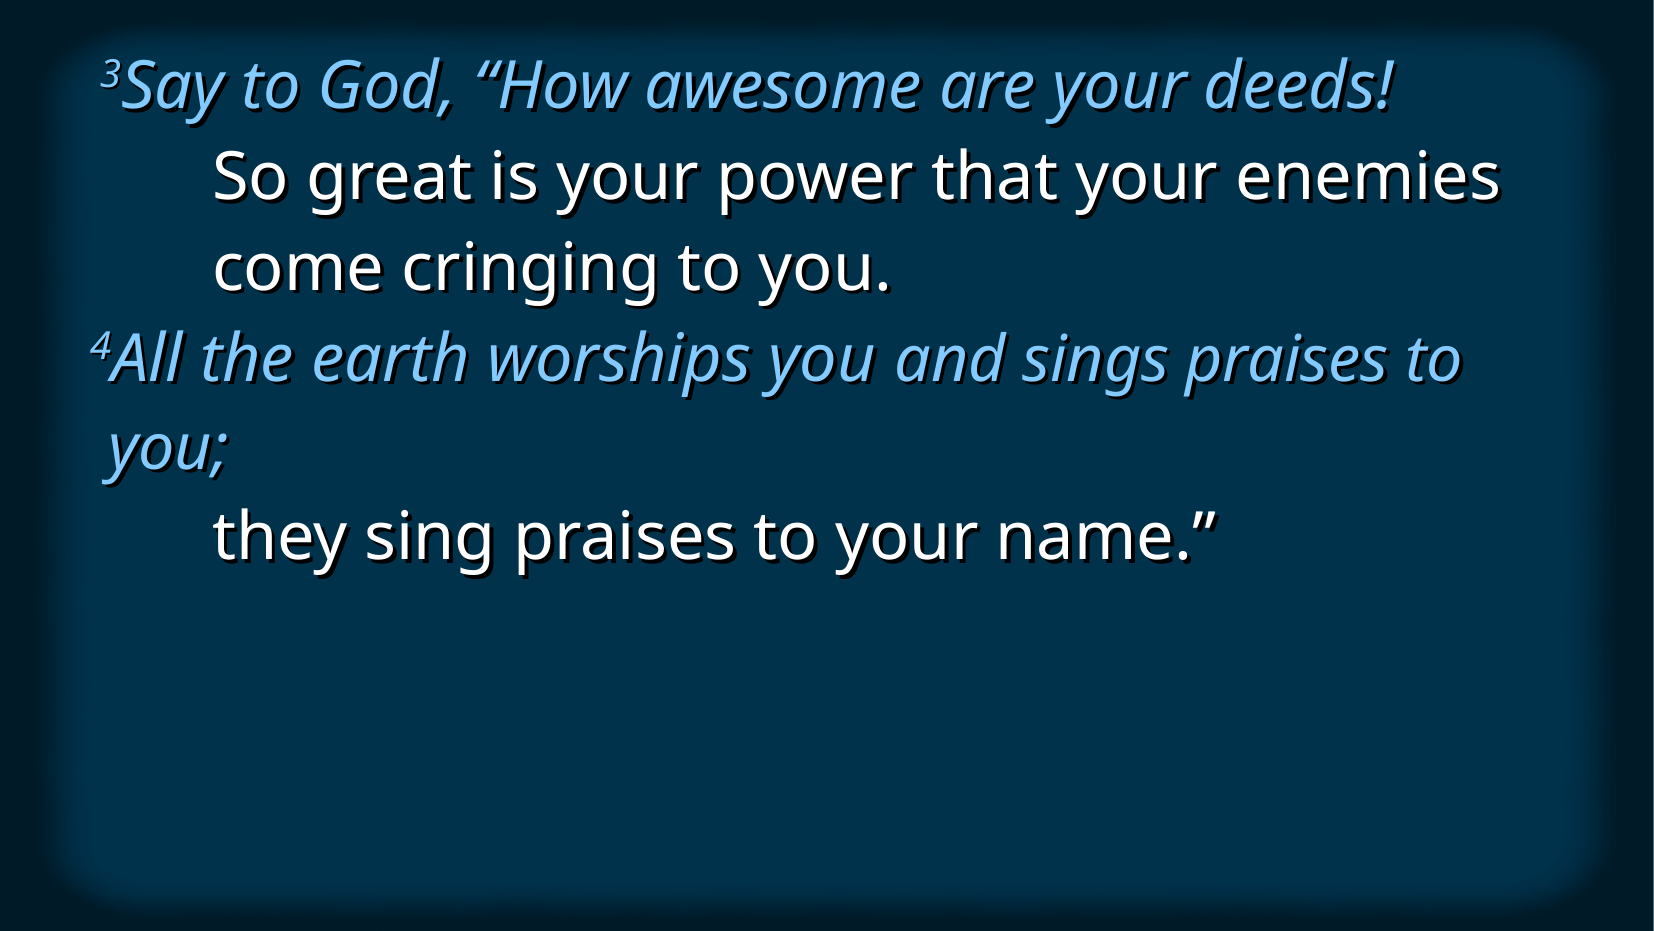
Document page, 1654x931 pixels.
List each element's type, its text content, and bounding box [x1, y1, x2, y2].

picture [0, 0, 1654, 931]
text_box 3Say to God, “How awesome are your deeds! So great is your power that your enemies come cringing to you. 4All the earth worships you and sings praises to you; they sing praises to your name.” [75, 30, 1591, 511]
